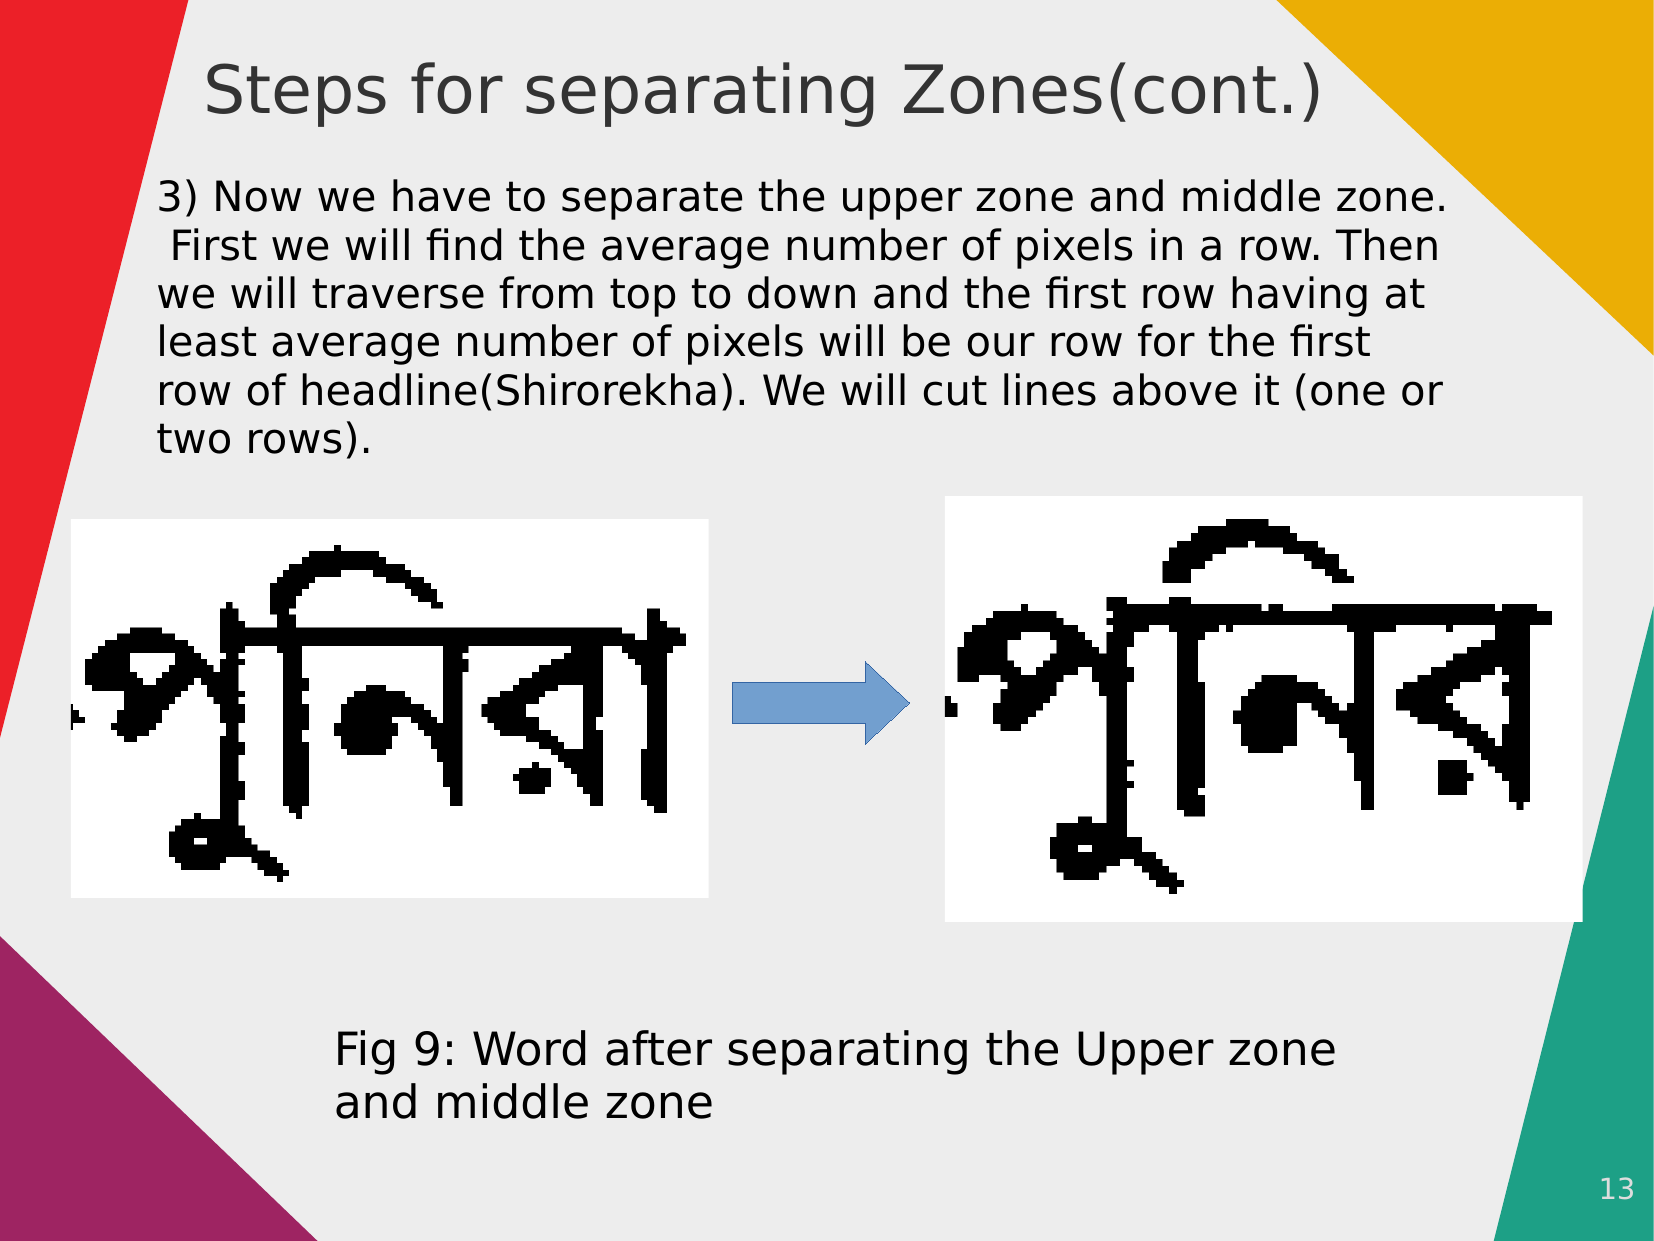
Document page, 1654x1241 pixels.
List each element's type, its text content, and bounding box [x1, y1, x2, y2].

text_box 3) Now we have to separate the upper zone and middle zone. First we will find the average number of pixels in a row. Then we will traverse from top to down and the first row having at least average number of pixels will be our row for the first row of headline(Shirorekha). We will cut lines above it (one or two rows). [141, 165, 1465, 472]
picture [944, 496, 1583, 922]
text_box [732, 661, 910, 745]
title Steps for separating Zones(cont.) [52, 0, 1477, 189]
picture [70, 519, 709, 898]
text_box Fig 9: Word after separating the Upper zone and middle zone [318, 1015, 1453, 1138]
